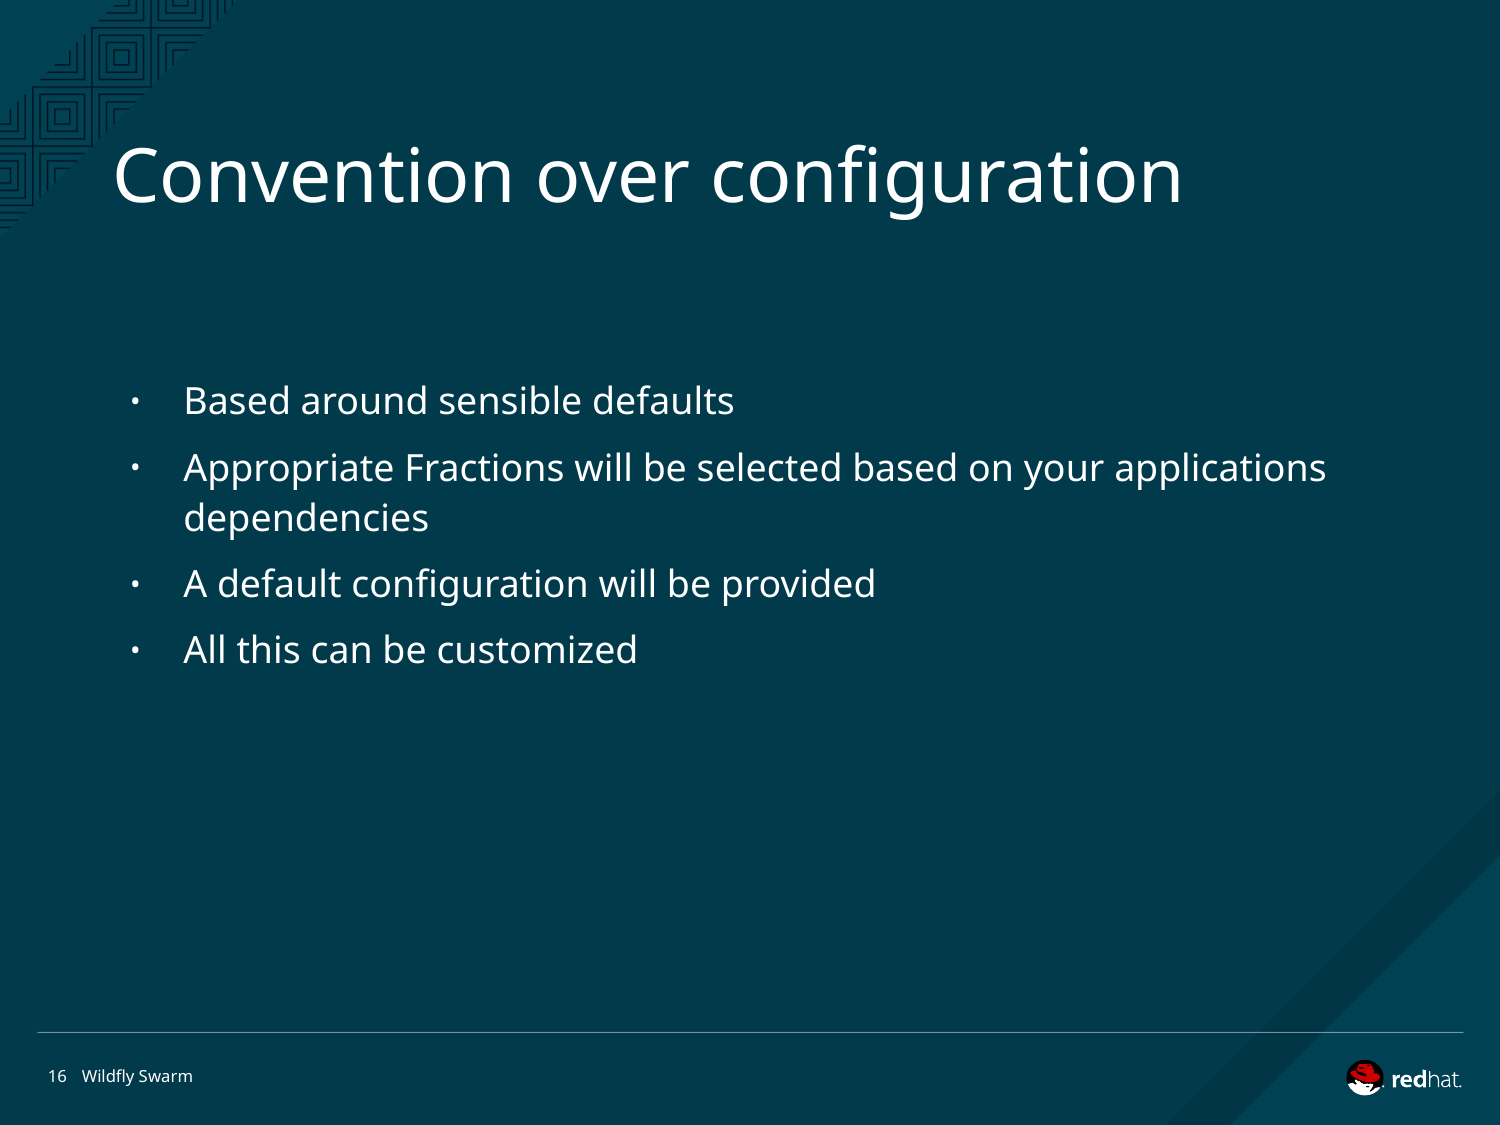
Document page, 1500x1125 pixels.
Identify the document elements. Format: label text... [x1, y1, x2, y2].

list Based around sensible defaults Appropriate Fractions will be selected based on your applications dependencies A default configuration will be provided All this can be customized [112, 375, 1388, 1028]
title Convention over configuration [112, 0, 1388, 225]
